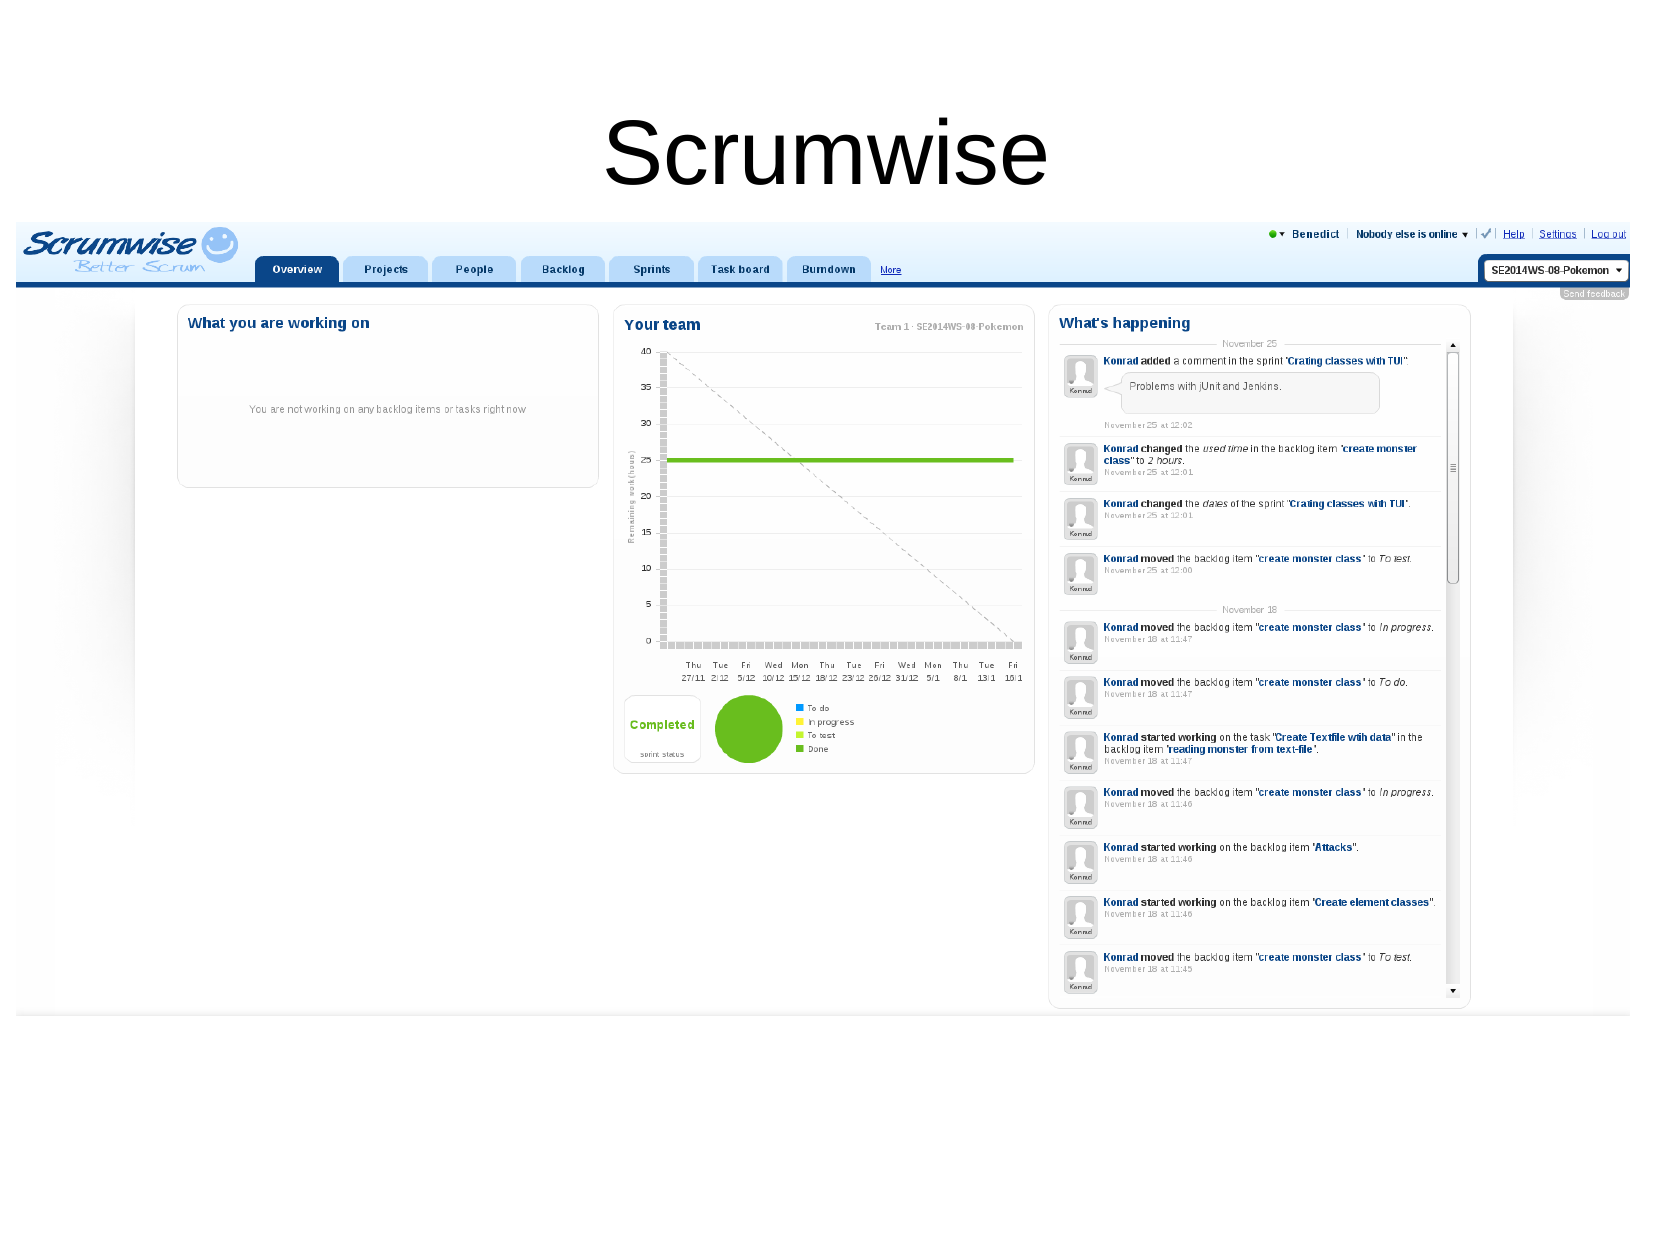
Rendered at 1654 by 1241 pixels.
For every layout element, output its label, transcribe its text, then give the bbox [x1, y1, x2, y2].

title Scrumwise [82, 49, 1571, 222]
picture [16, 222, 1630, 1016]
